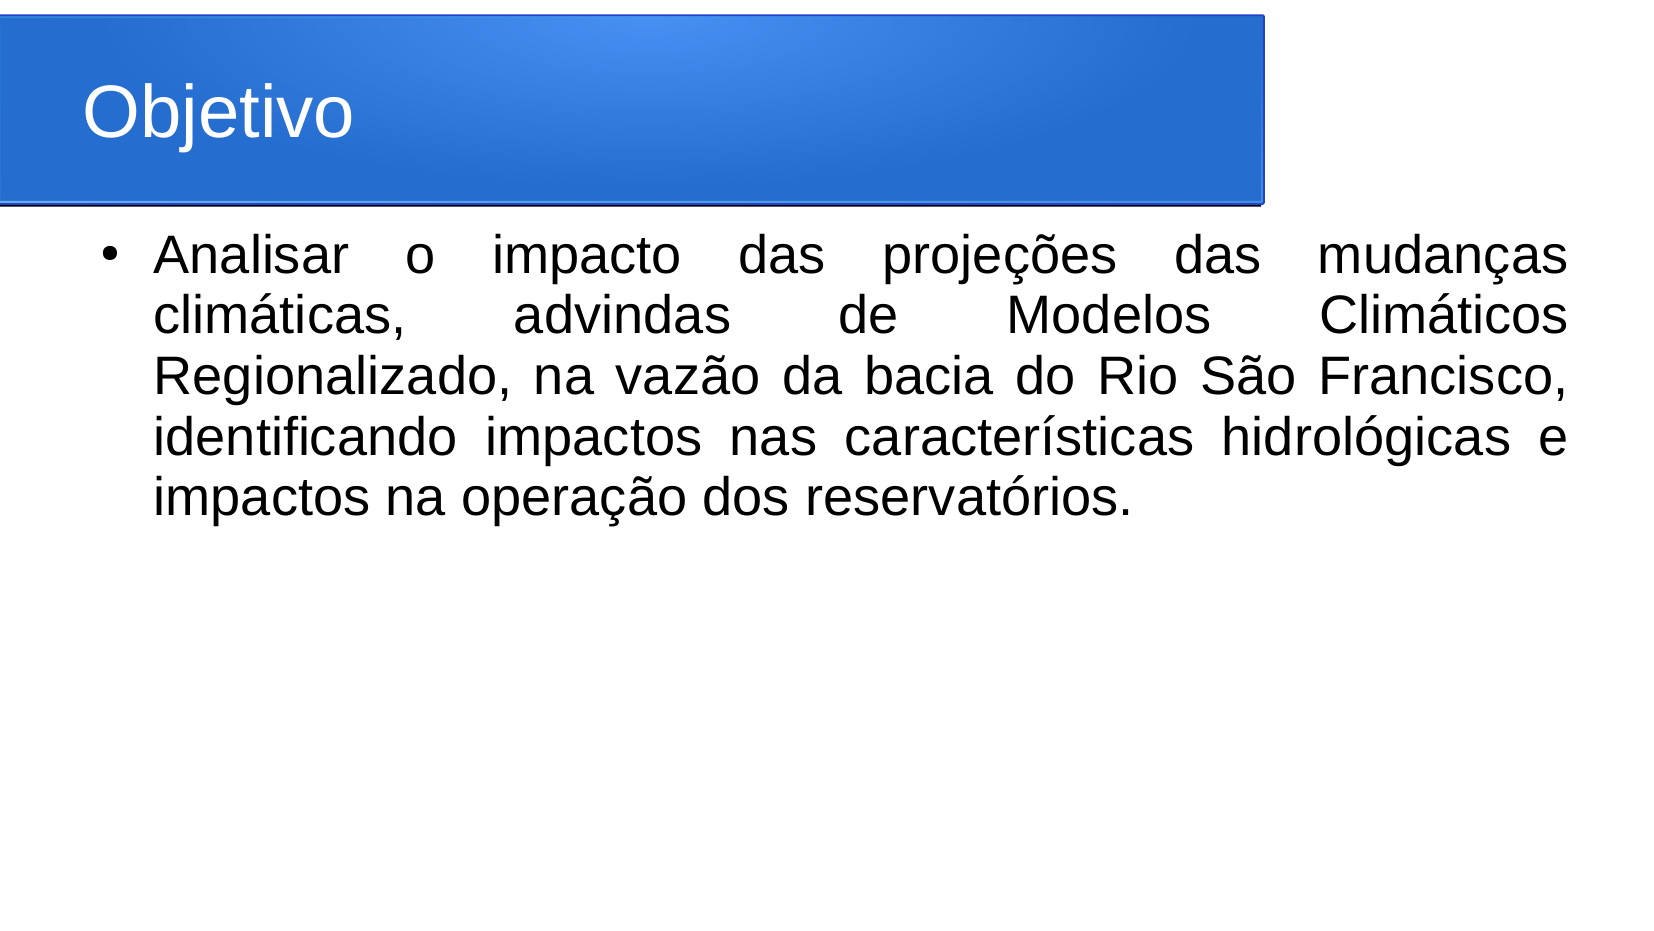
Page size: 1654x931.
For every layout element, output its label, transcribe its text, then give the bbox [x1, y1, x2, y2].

title Objetivo [82, 35, 1235, 189]
list Analisar o impacto das projeções das mudanças climáticas, advindas de Modelos Climáticos Regionalizado, na vazão da bacia do Rio São Francisco, identificando impactos nas características hidrológicas e impactos na operação dos reservatórios. [82, 224, 1571, 764]
